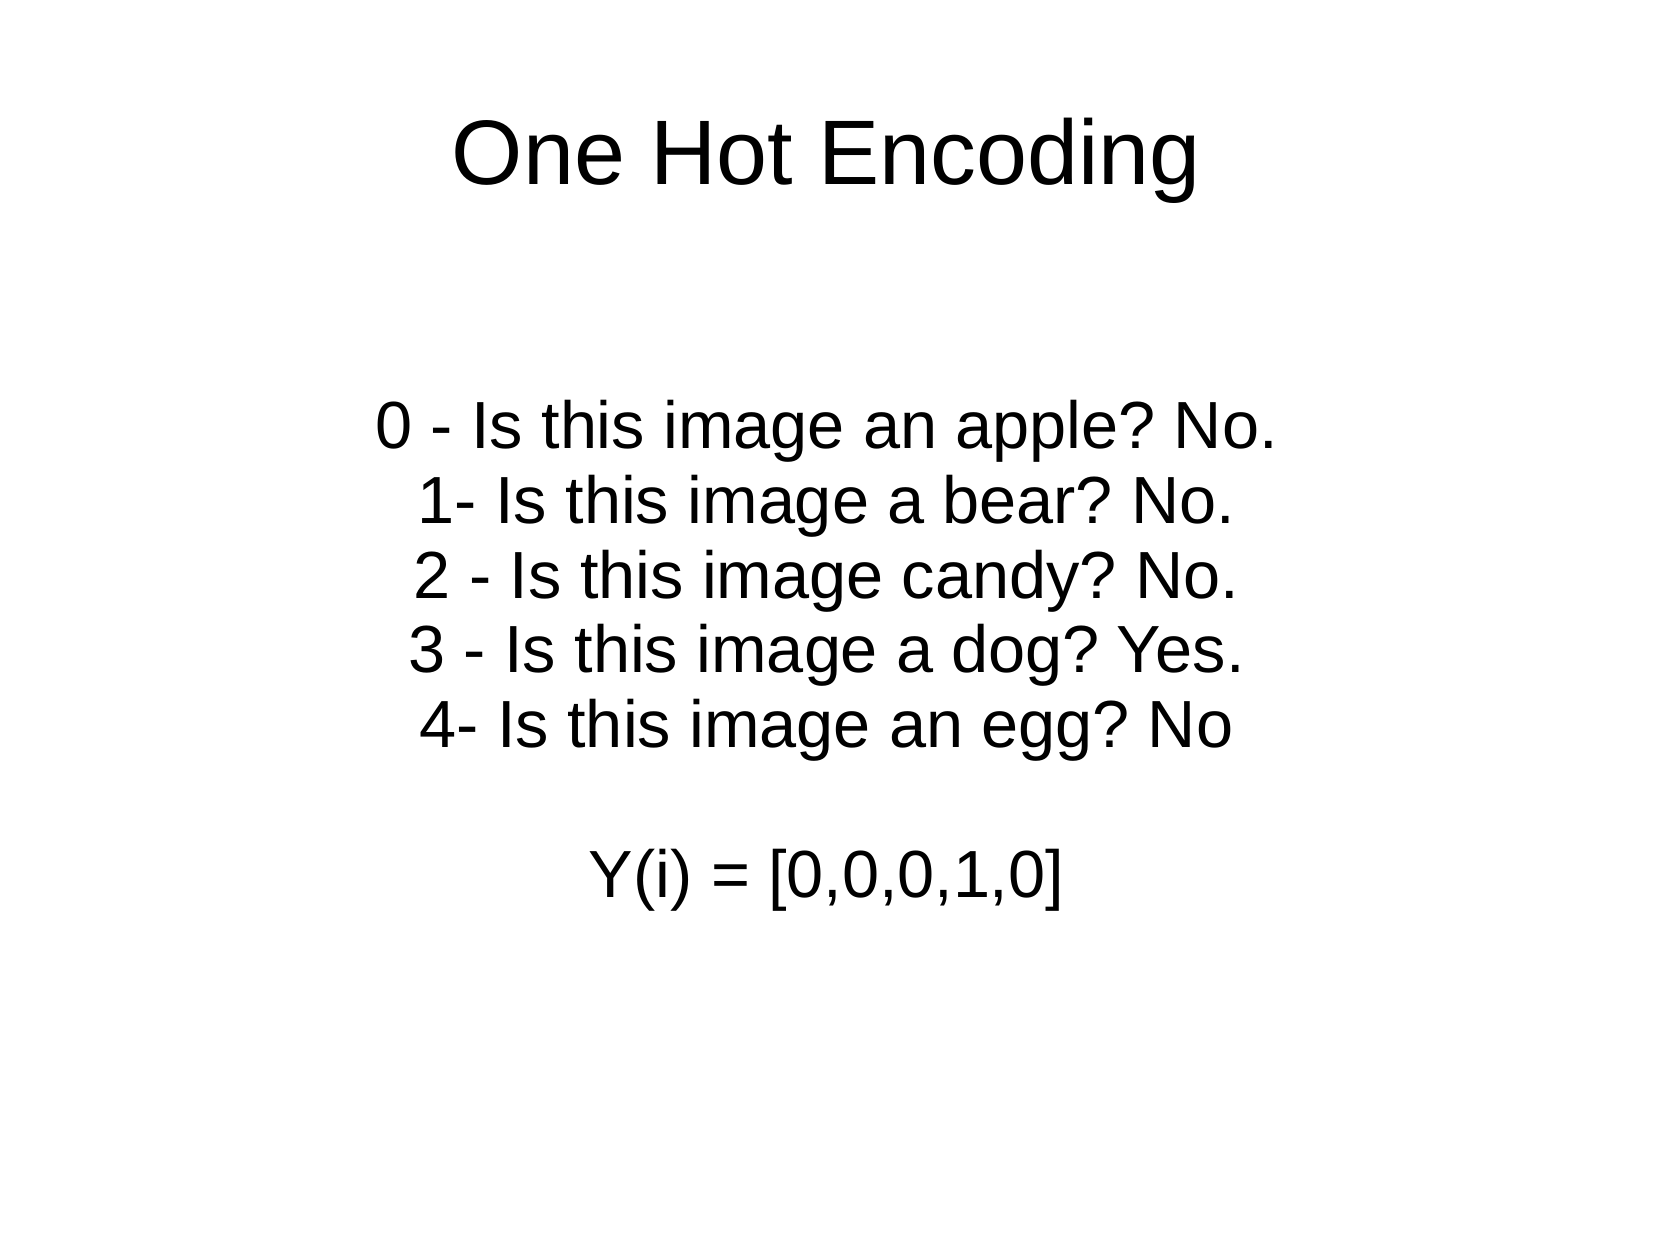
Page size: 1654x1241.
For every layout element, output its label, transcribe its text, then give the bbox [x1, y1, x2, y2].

subtitle 0 - Is this image an apple? No. 1- Is this image a bear? No. 2 - Is this image candy? No. 3 - Is this image a dog? Yes. 4- Is this image an egg? No Y(i) = [0,0,0,1,0] [82, 290, 1571, 1010]
title One Hot Encoding [82, 49, 1571, 257]
